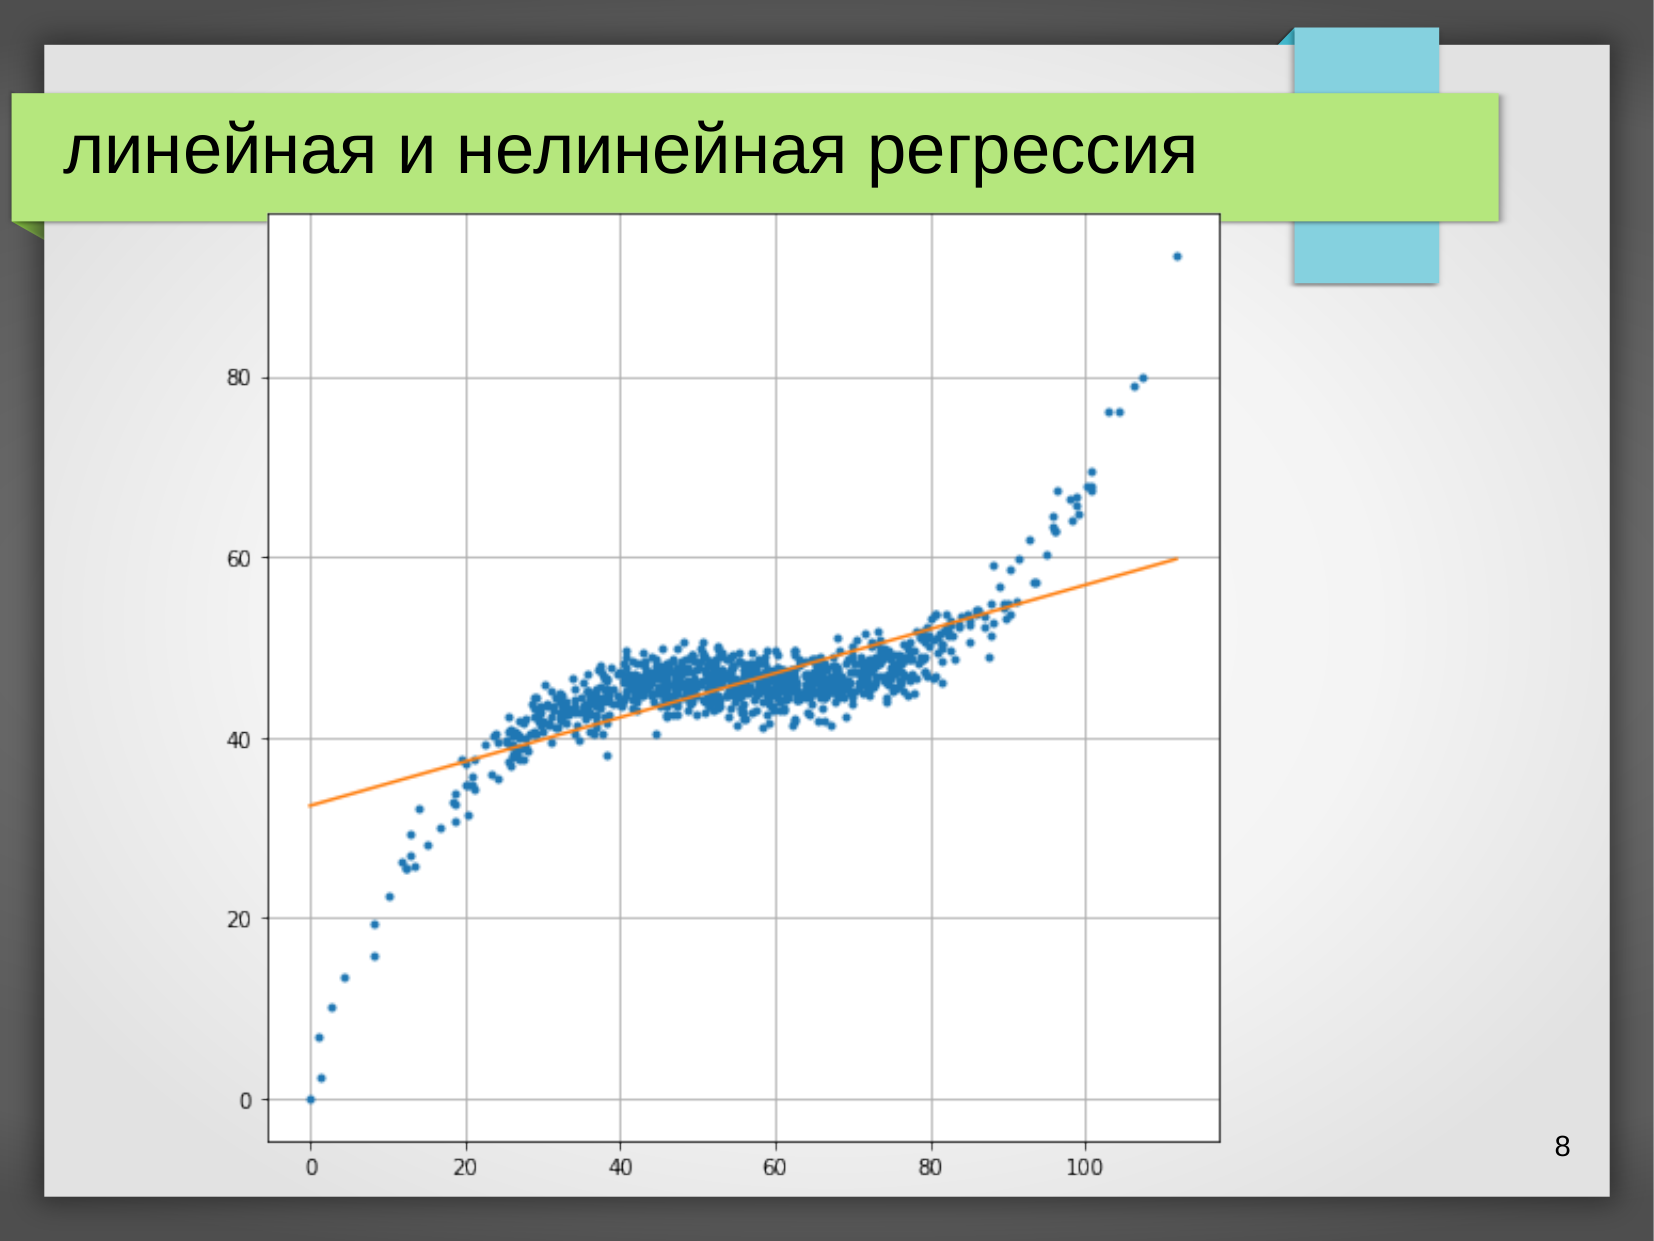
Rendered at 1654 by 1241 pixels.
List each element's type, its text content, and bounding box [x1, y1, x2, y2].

picture [0, 0, 1654, 1241]
title линейная и нелинейная регрессия [63, 106, 1469, 193]
